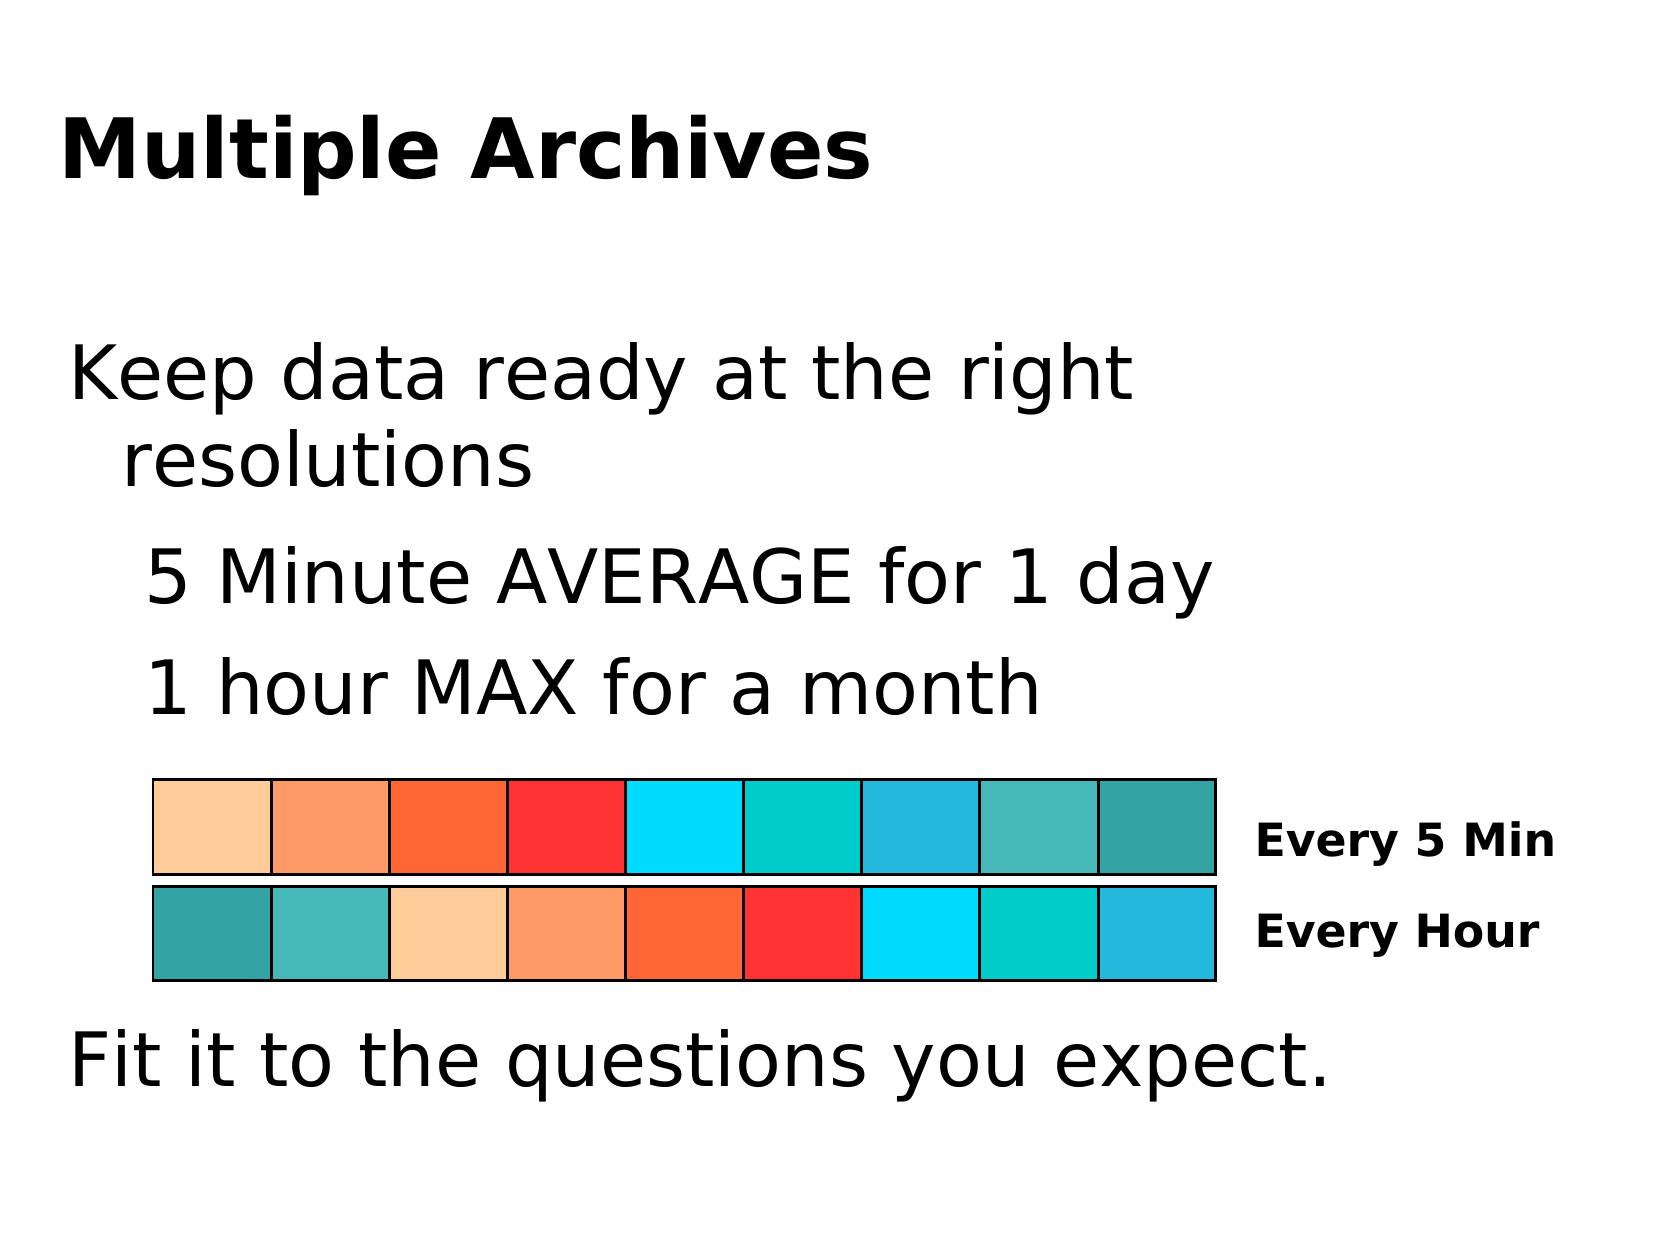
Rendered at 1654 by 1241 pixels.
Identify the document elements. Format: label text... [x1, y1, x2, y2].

text_box [153, 886, 1216, 981]
text_box [153, 779, 1216, 875]
title Multiple Archives [59, 75, 1607, 225]
text_box Every Hour [1239, 897, 1555, 966]
text_box Every 5 Min [1239, 806, 1572, 875]
list Keep data ready at the right resolutions 5 Minute AVERAGE for 1 day 1 hour MAX for a month Fit it to the questions you expect. [50, 329, 1571, 1106]
